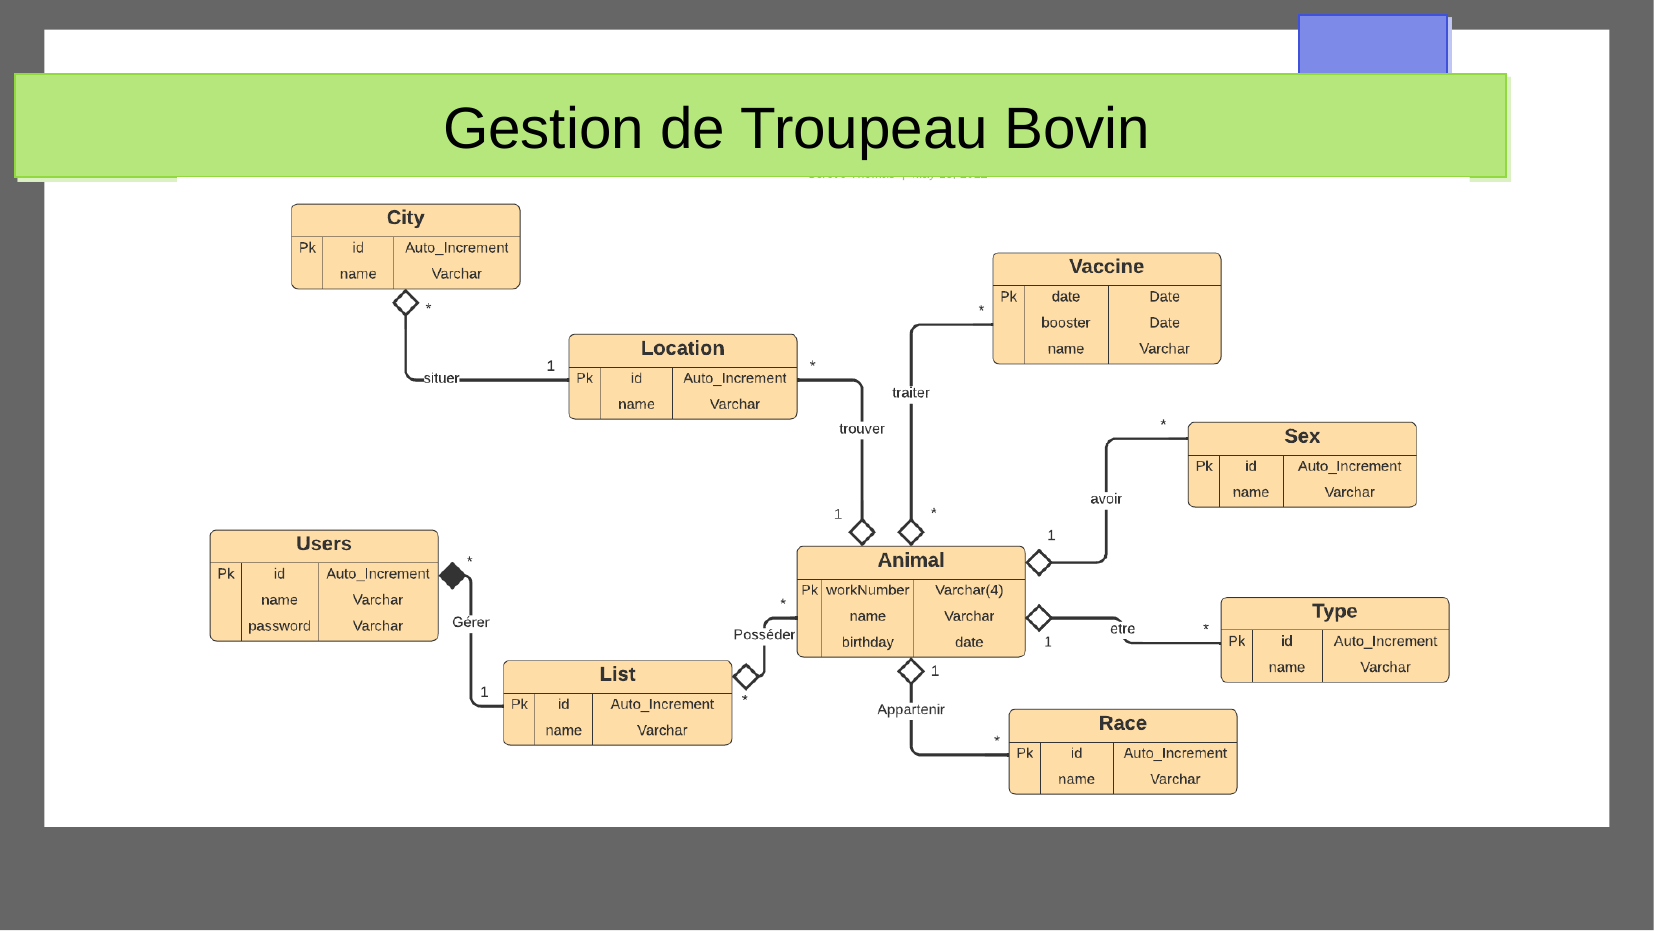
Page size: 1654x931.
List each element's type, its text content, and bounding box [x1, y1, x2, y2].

picture [177, 177, 1470, 810]
title Gestion de Troupeau Bovin [88, 90, 1506, 161]
